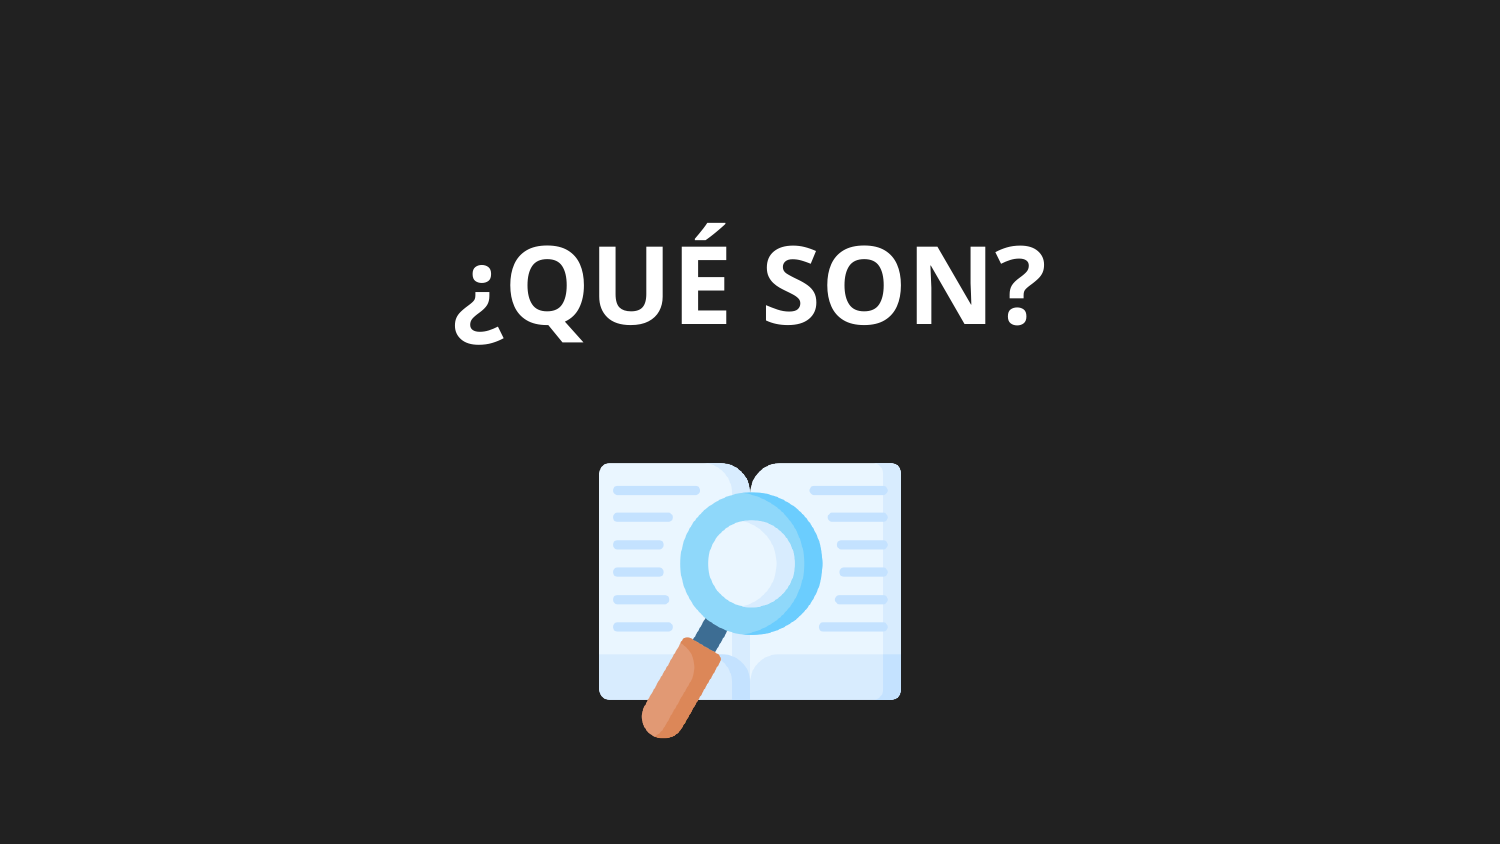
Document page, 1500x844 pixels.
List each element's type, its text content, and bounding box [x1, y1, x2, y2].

text_box ¿QUÉ SON? [51, 35, 1449, 372]
picture [599, 449, 901, 752]
